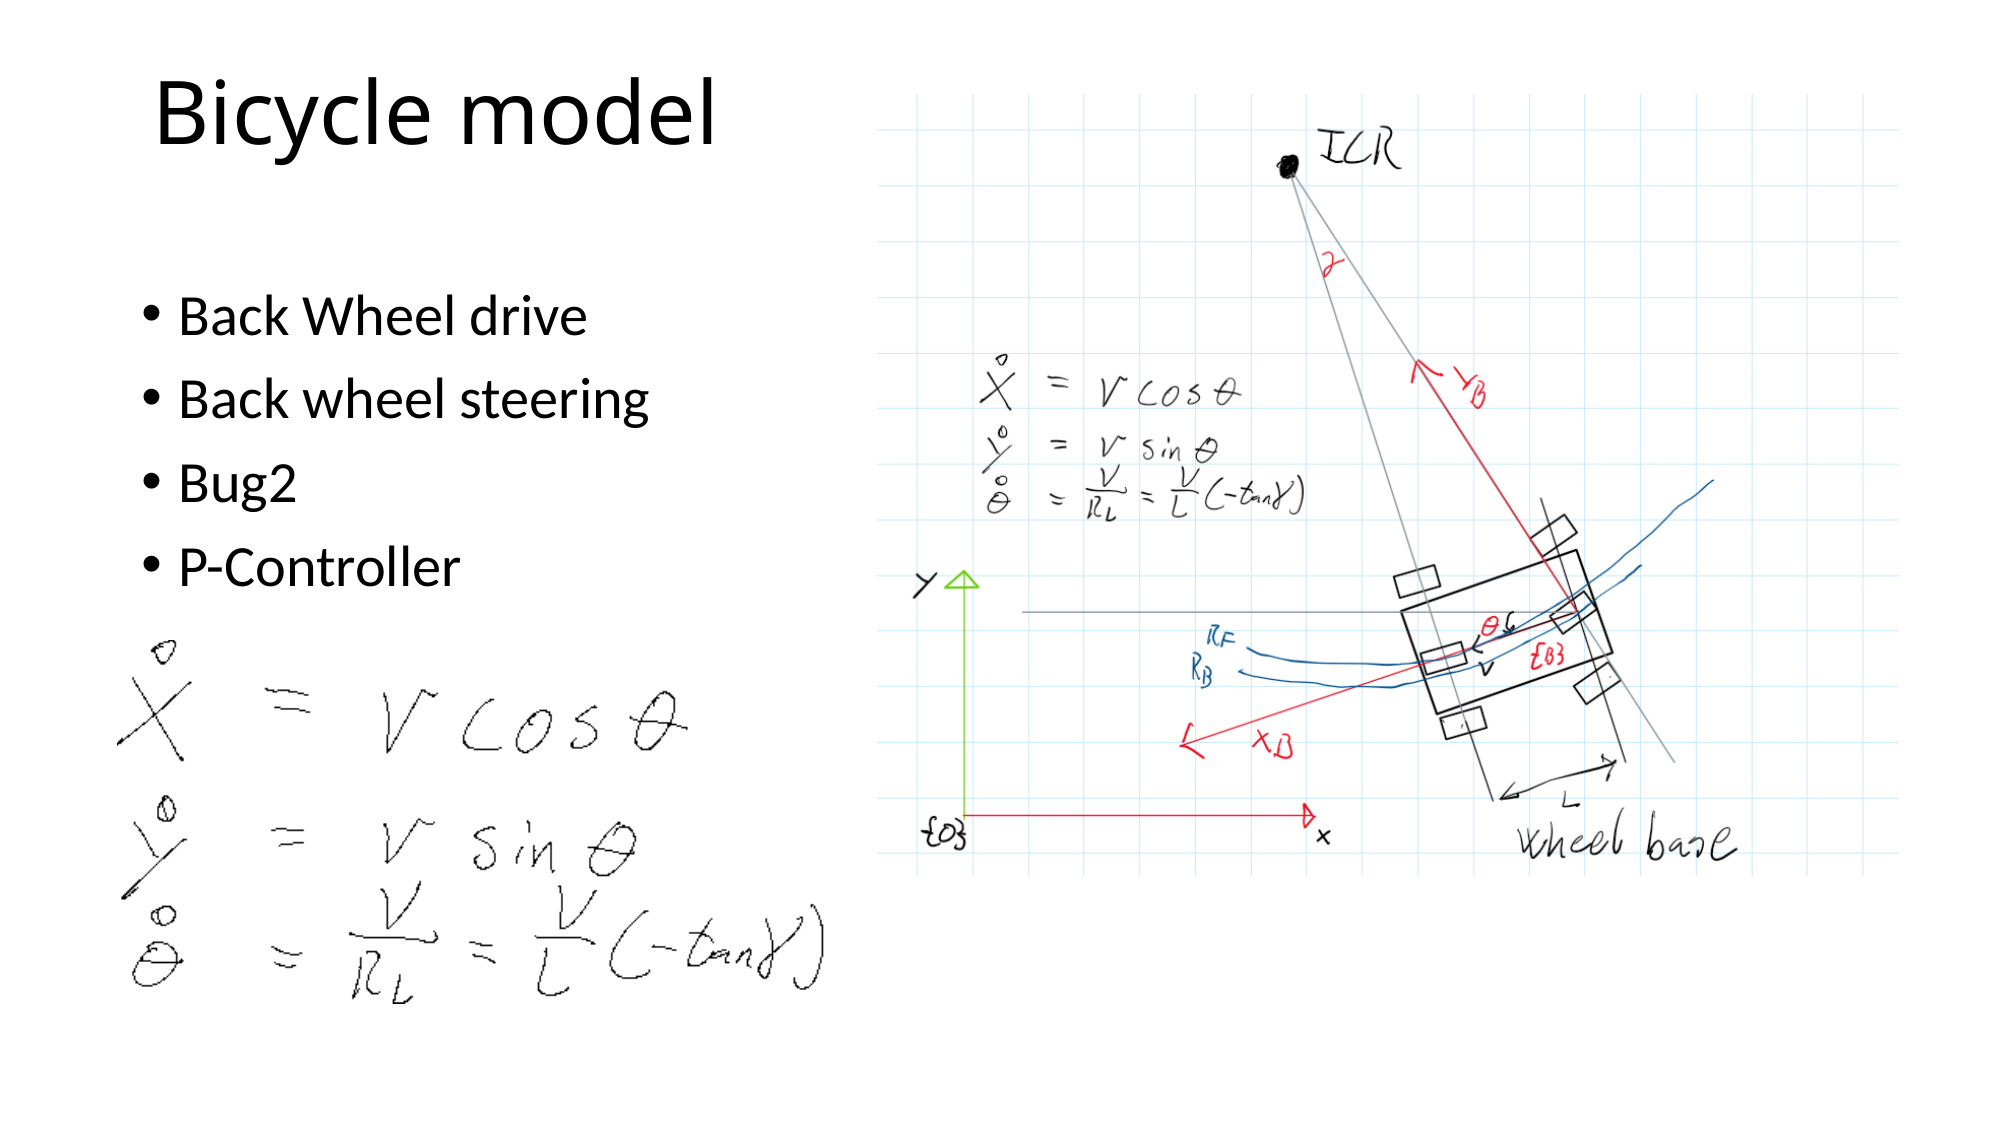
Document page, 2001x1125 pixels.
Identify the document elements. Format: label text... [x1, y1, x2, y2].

list Back Wheel drive Back wheel steering Bug2 P-Controller [126, 277, 1874, 1031]
title Bicycle model [137, 59, 1863, 277]
picture [117, 640, 825, 1004]
picture [877, 94, 1899, 876]
